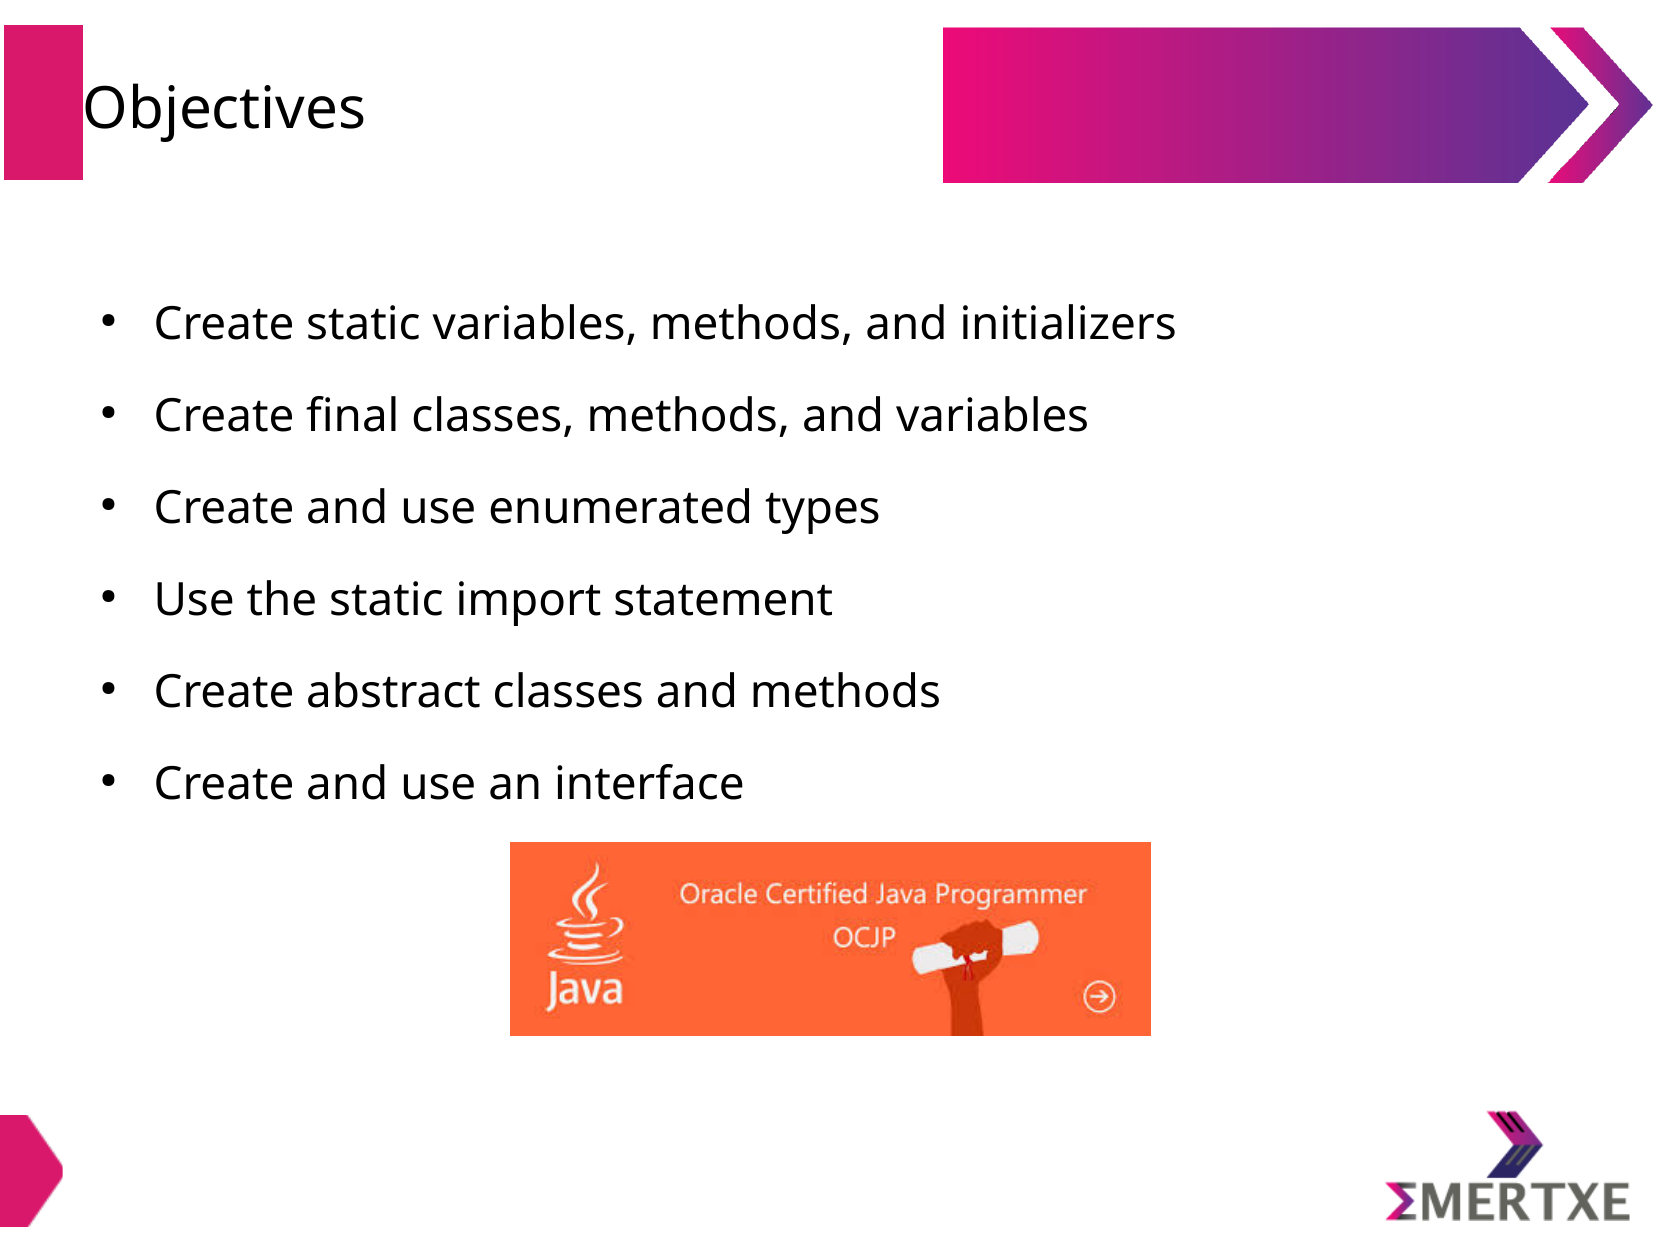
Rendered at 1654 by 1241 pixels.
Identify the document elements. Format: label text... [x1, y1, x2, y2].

title Objectives [82, 2, 1571, 210]
picture [510, 842, 1151, 1036]
picture [1385, 1107, 1631, 1221]
list Create static variables, methods, and initializers Create final classes, methods, and variables Create and use enumerated types Use the static import statement Create abstract classes and methods Create and use an interface [82, 290, 1571, 1010]
picture [1571, 27, 1653, 183]
